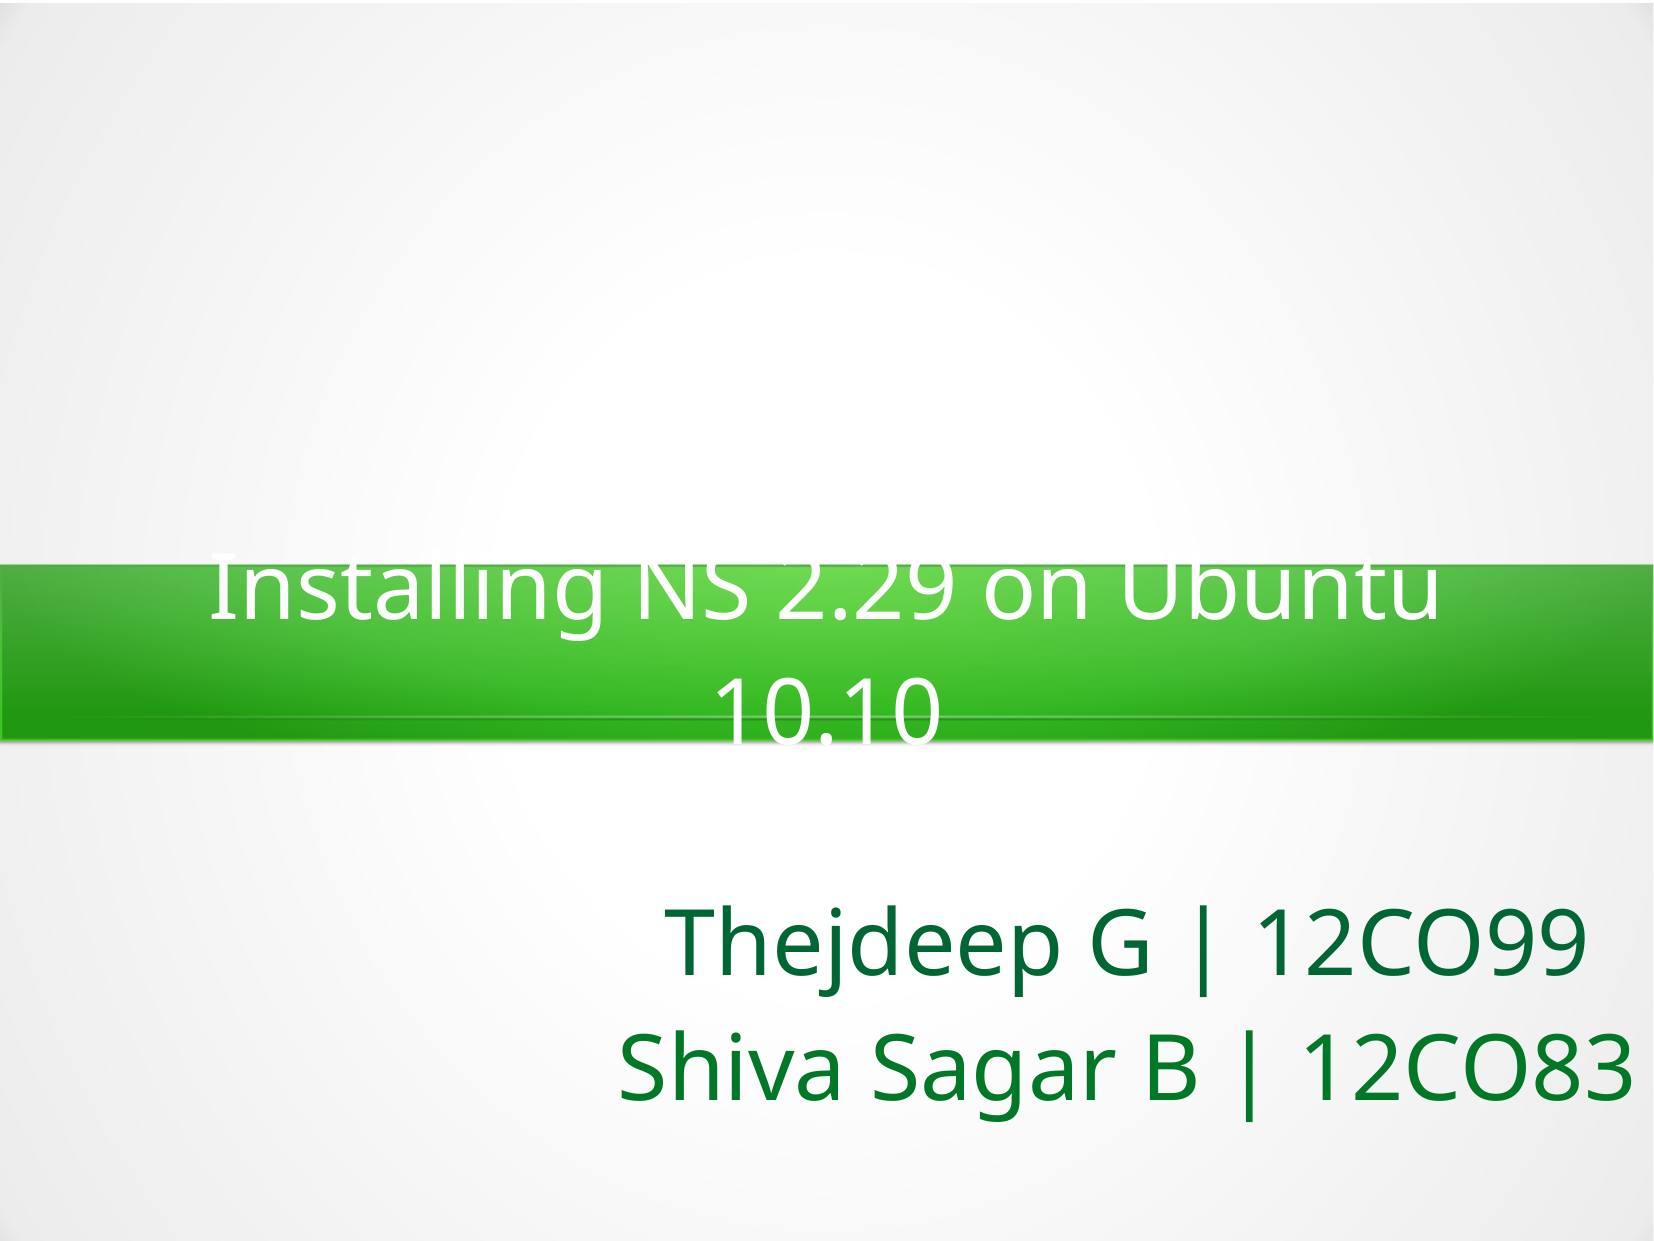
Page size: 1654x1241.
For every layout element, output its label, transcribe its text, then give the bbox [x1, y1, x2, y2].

picture [0, 3, 1654, 1241]
title Installing NS 2.29 on Ubuntu 10.10 [82, 578, 1571, 715]
text_box Thejdeep G | 12CO99 Shiva Sagar B | 12CO83 [177, 921, 1638, 1128]
